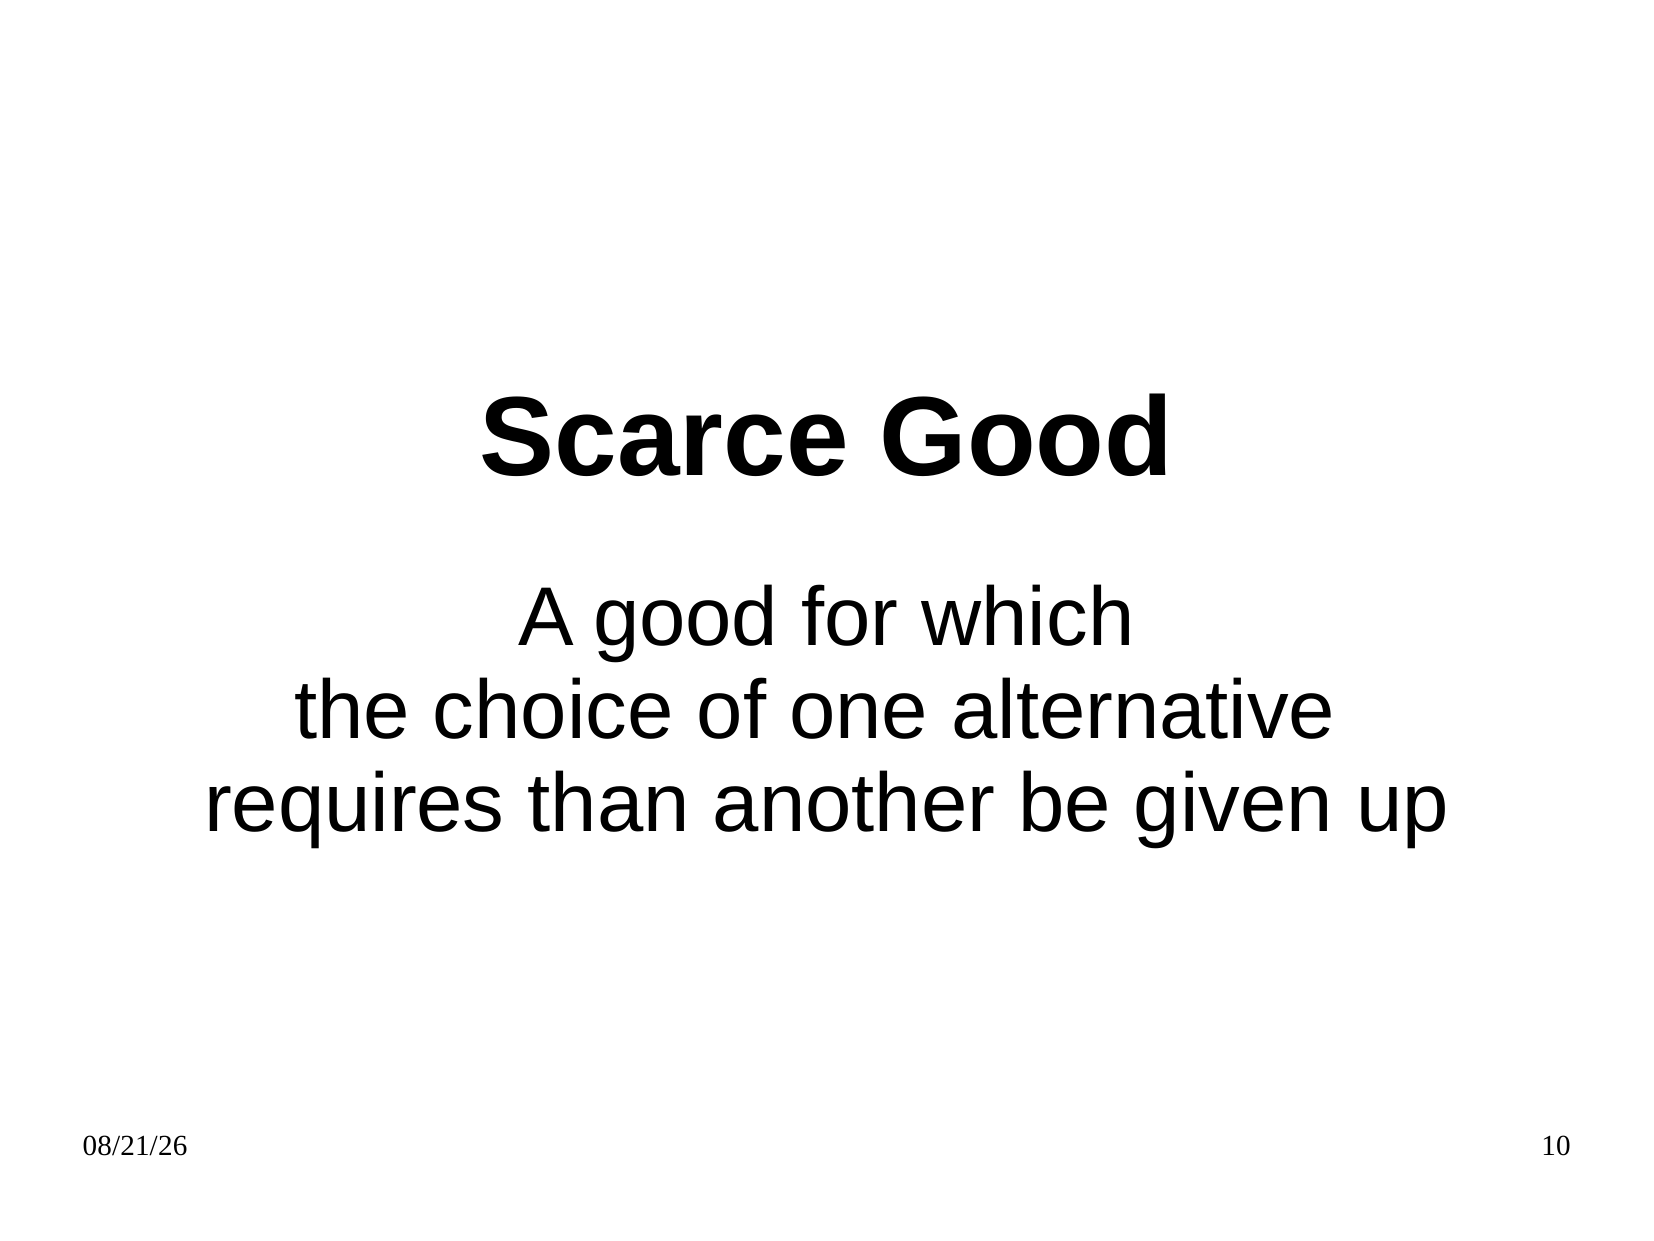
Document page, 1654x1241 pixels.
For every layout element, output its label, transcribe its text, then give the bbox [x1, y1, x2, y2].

title Scarce Good [82, 332, 1571, 540]
subtitle A good for which the choice of one alternative requires than another be given up [82, 540, 1571, 879]
